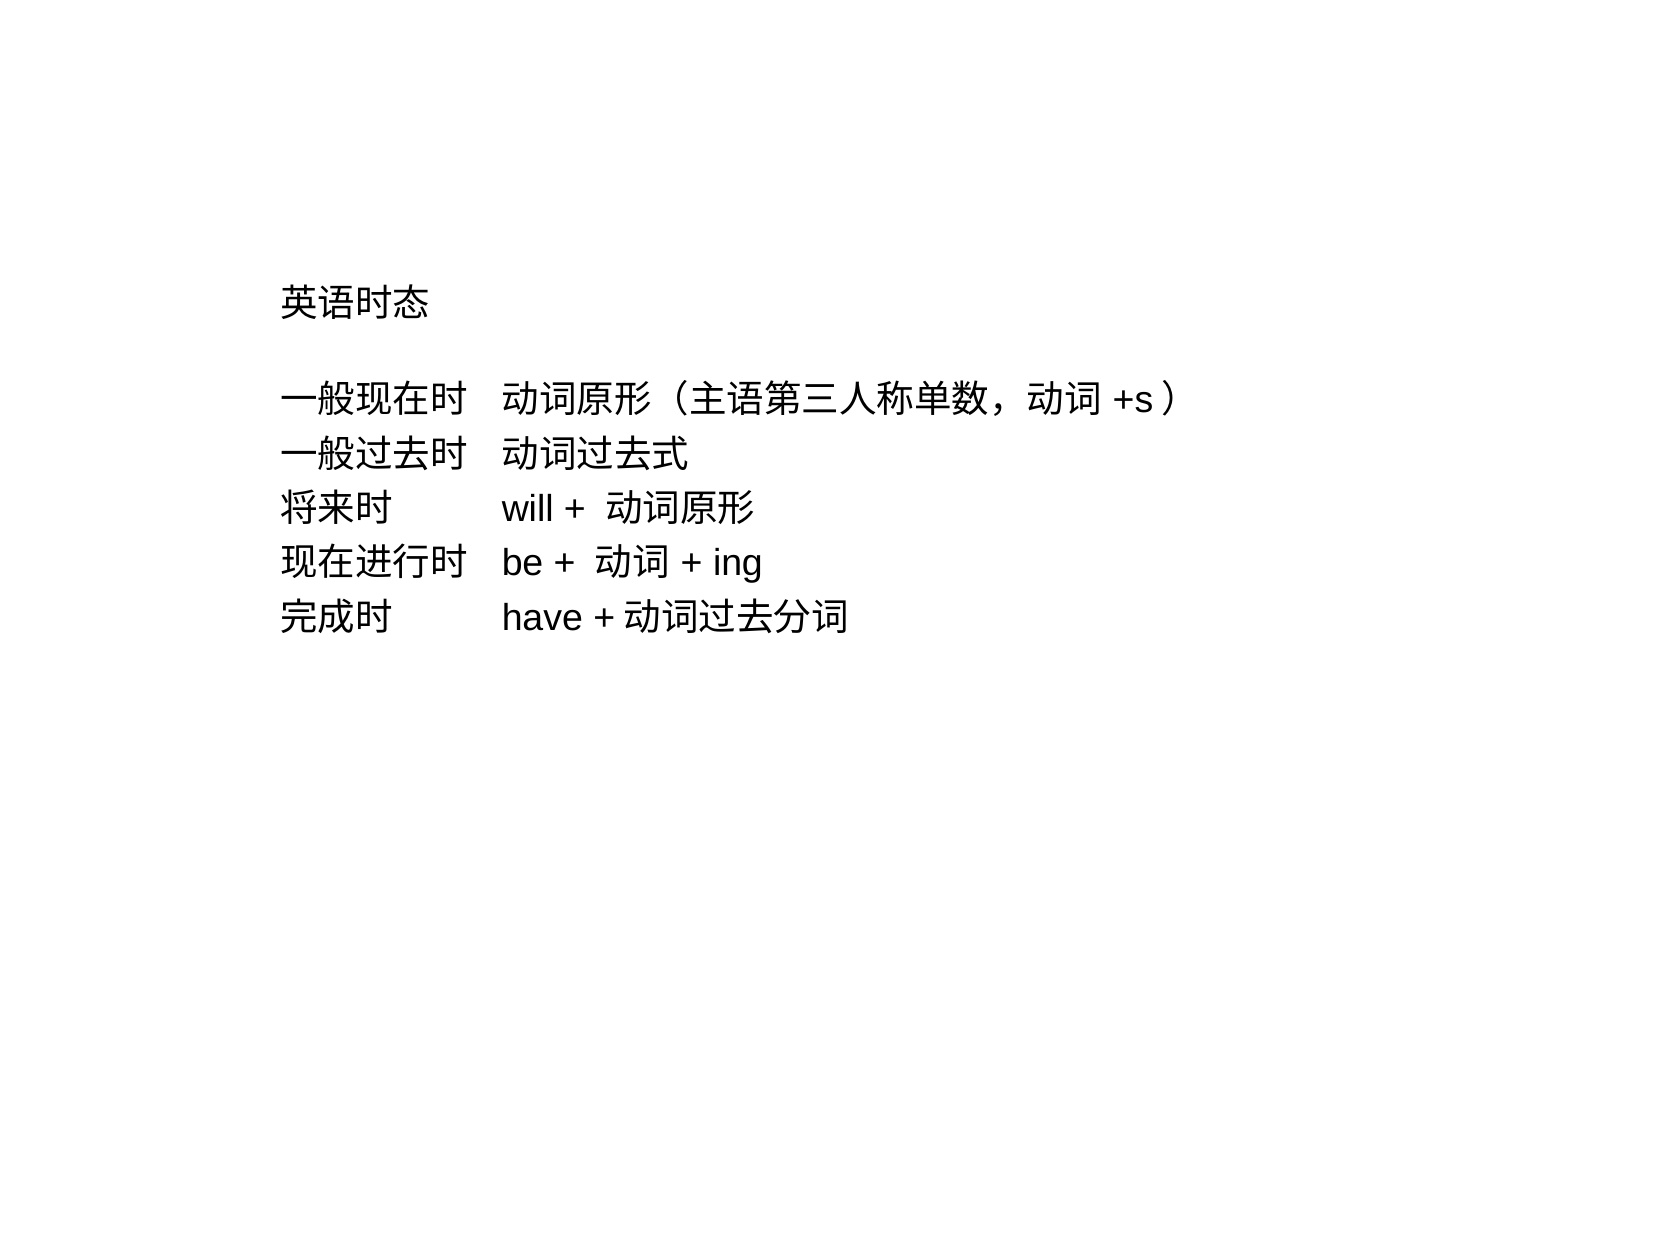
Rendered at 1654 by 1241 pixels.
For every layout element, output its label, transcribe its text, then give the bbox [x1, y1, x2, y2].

text_box 英语时态 一般现在时 动词原形（主语第三人称单数，动词+s） 一般过去时 动词过去式 将来时 will + 动词原形 现在进行时 be + 动词+ ing 完成时 have +动词过去分词 [265, 265, 1204, 575]
